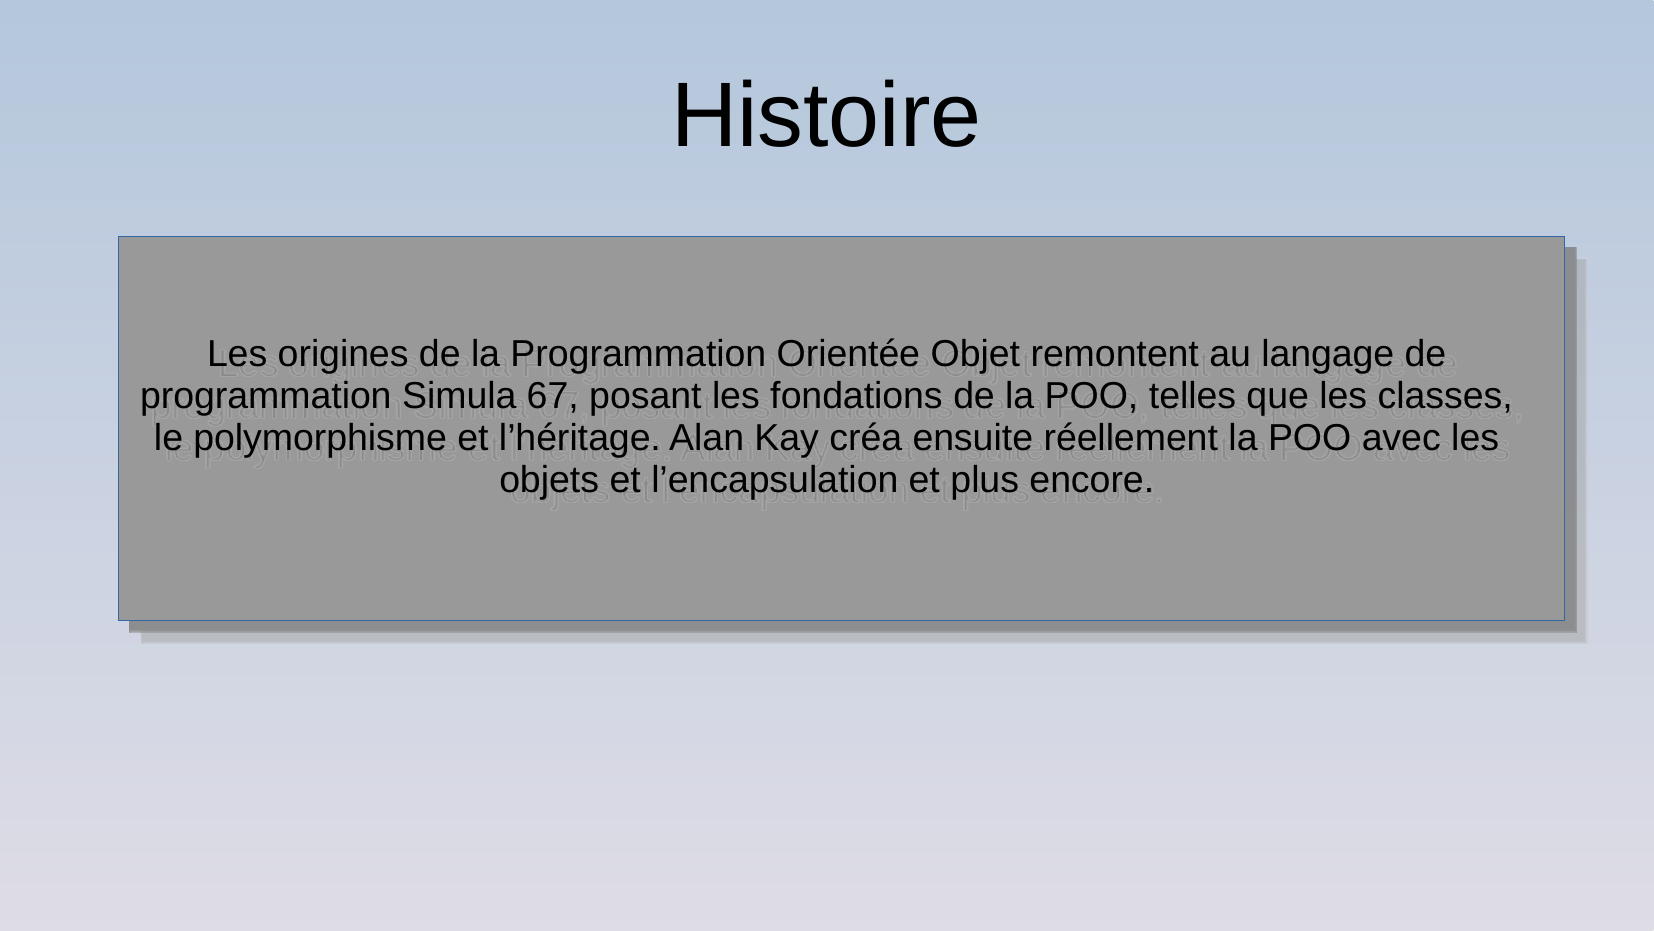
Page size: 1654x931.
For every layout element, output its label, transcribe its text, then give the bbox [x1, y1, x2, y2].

text_box Les origines de la Programmation Orientée Objet remontent au langage de programmation Simula 67, posant les fondations de la POO, telles que les classes, le polymorphisme et l’héritage. Alan Kay créa ensuite réellement la POO avec les objets et l’encapsulation et plus encore. [118, 324, 1536, 798]
text_box [118, 236, 1565, 621]
title Histoire [82, 37, 1571, 193]
